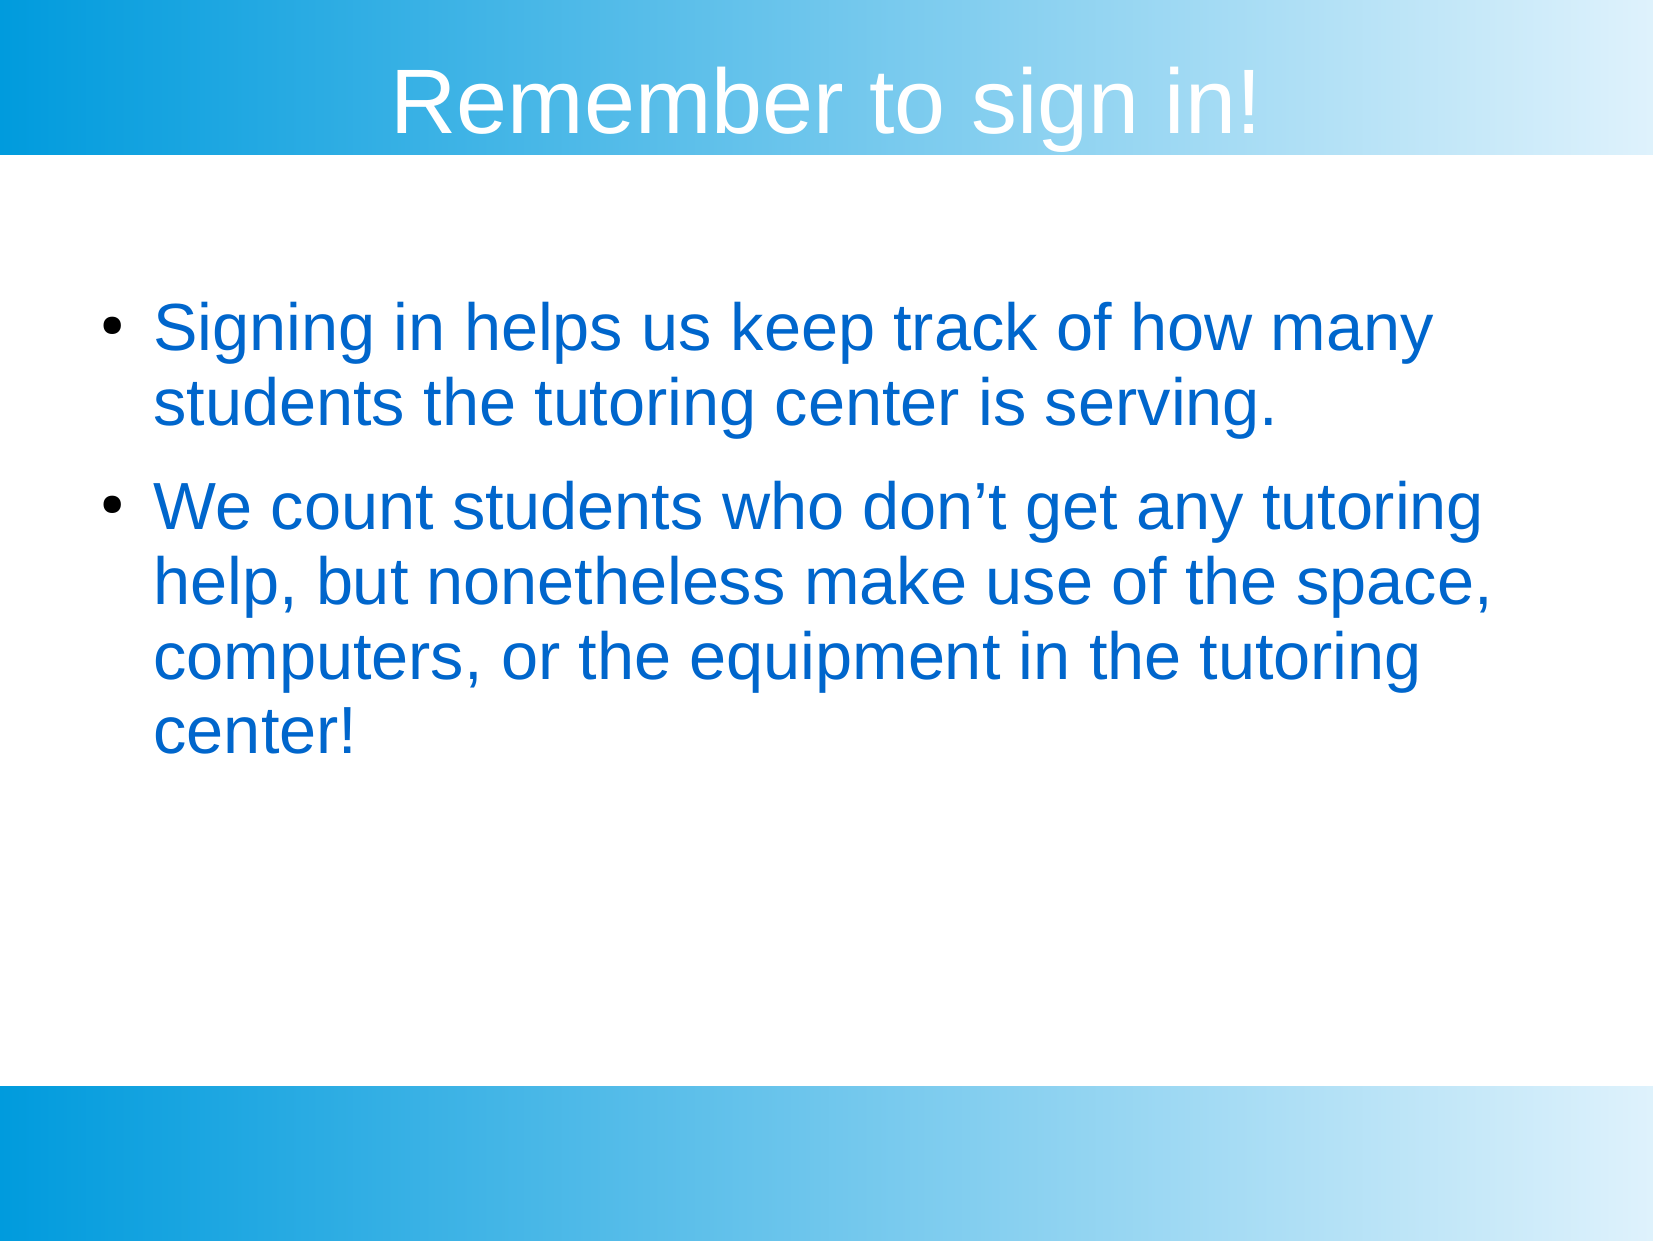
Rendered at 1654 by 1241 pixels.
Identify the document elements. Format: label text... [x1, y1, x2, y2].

title Remember to sign in! [82, 49, 1571, 155]
list Signing in helps us keep track of how many students the tutoring center is serving. We count students who don’t get any tutoring help, but nonetheless make use of the space, computers, or the equipment in the tutoring center! [82, 290, 1571, 1010]
